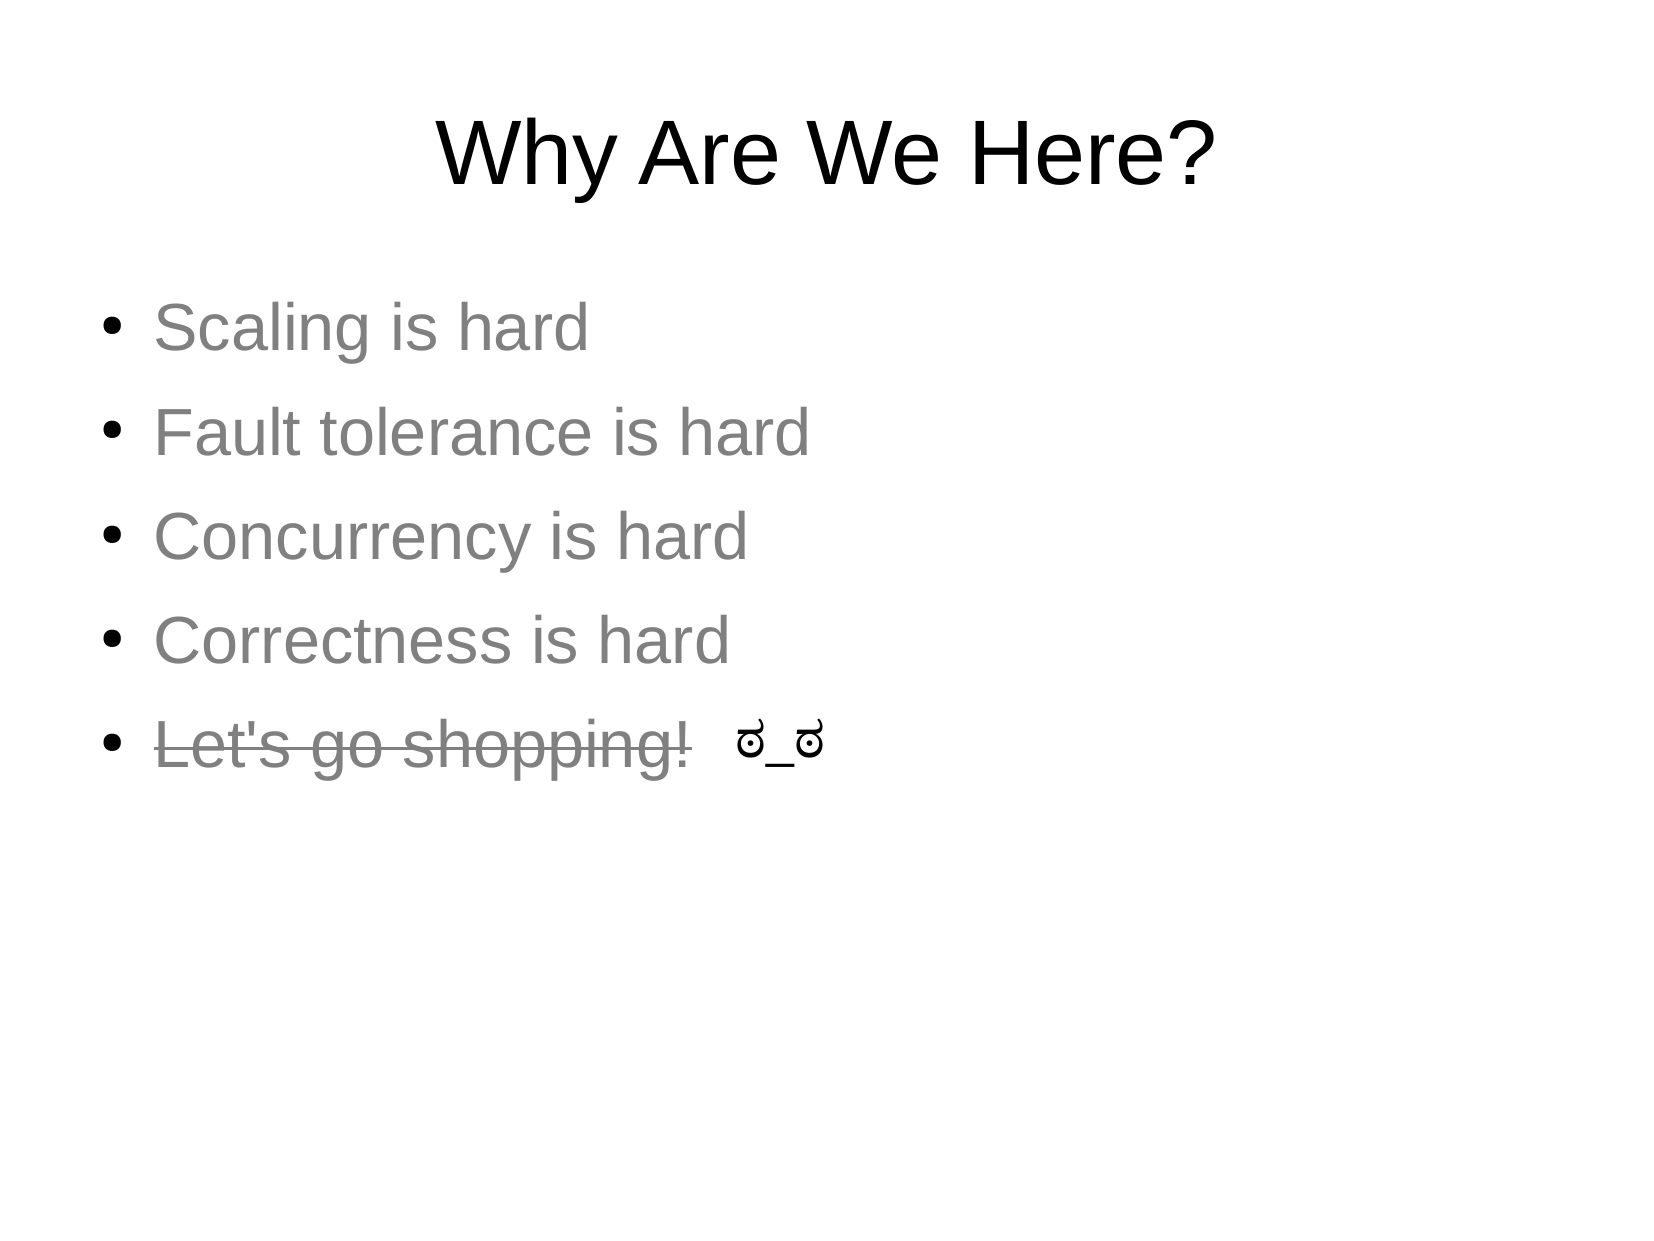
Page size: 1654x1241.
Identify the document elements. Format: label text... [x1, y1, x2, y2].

list Scaling is hard Fault tolerance is hard Concurrency is hard Correctness is hard Let's go shopping! [82, 290, 1571, 1010]
title Why Are We Here? [82, 49, 1571, 257]
text_box ಠ_ಠ [720, 705, 931, 800]
